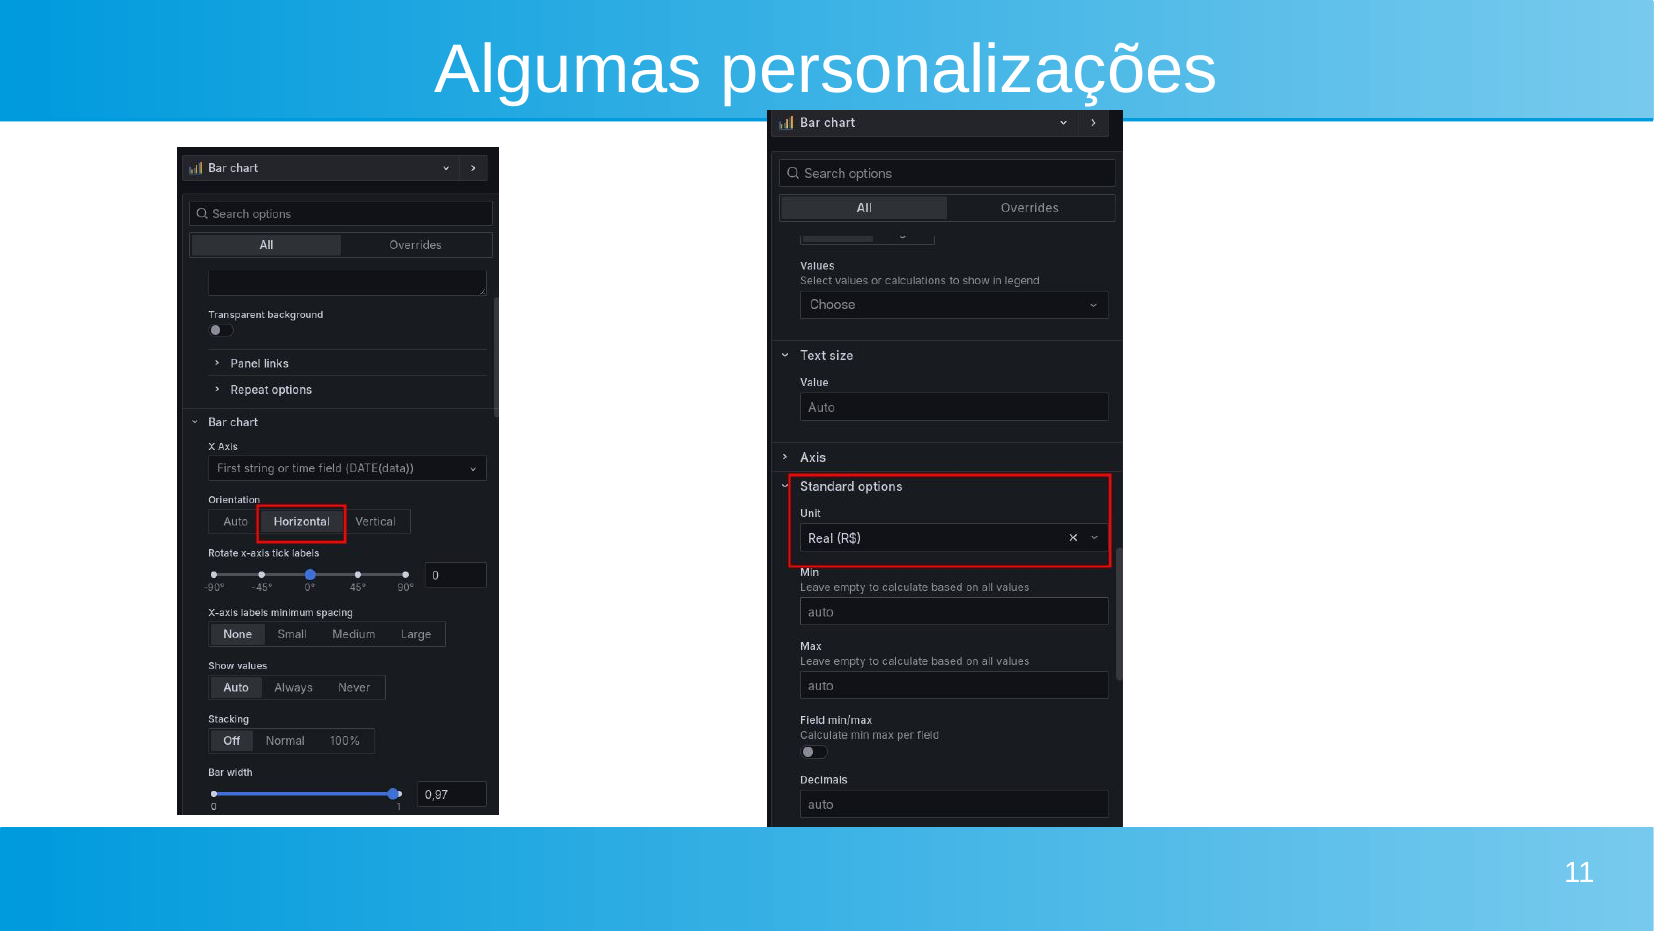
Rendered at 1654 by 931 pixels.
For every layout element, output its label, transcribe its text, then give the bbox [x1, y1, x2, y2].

title Algumas personalizações [59, 29, 1595, 108]
picture [767, 110, 1123, 827]
picture [177, 147, 499, 815]
